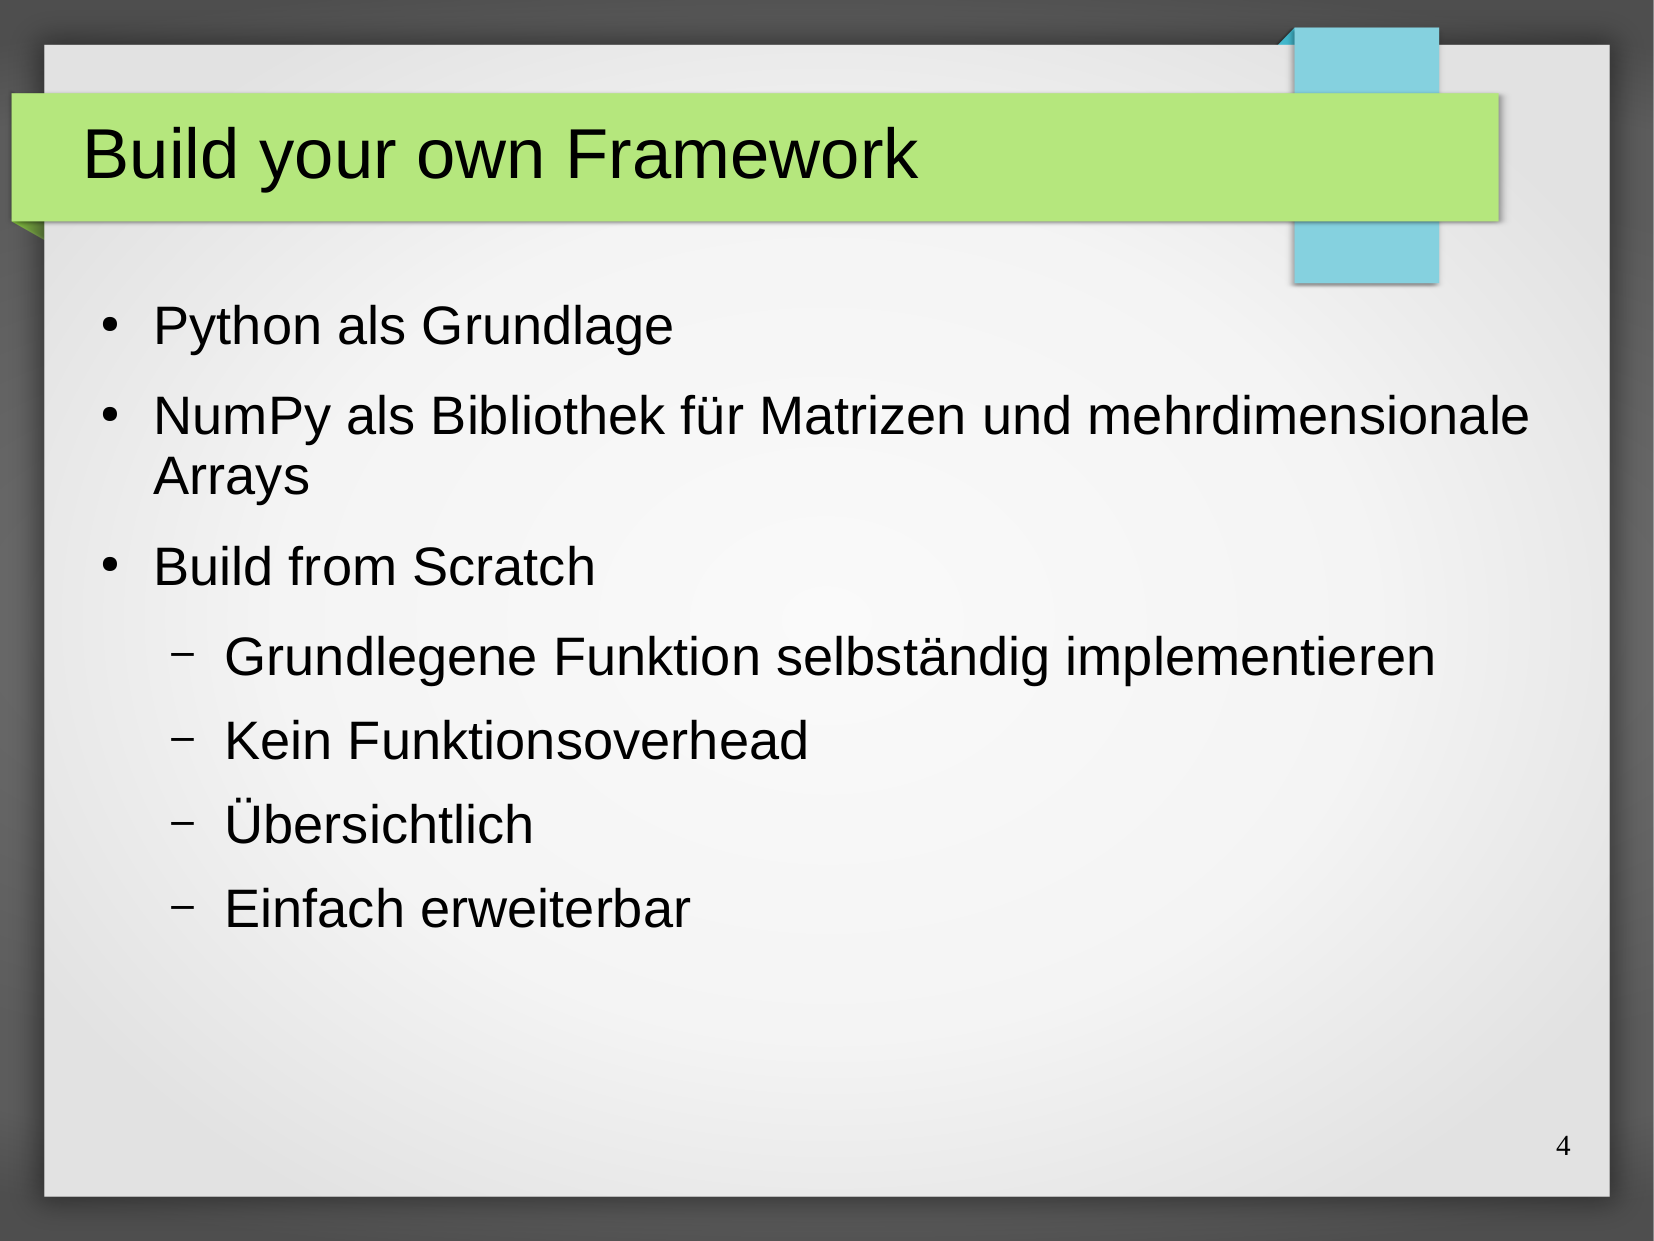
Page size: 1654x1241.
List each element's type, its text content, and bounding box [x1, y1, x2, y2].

picture [0, 0, 1654, 1241]
list Python als Grundlage NumPy als Bibliothek für Matrizen und mehrdimensionale Arrays Build from Scratch Grundlegene Funktion selbständig implementieren Kein Funktionsoverhead Übersichtlich Einfach erweiterbar [82, 295, 1571, 1126]
title Build your own Framework [82, 94, 1264, 213]
